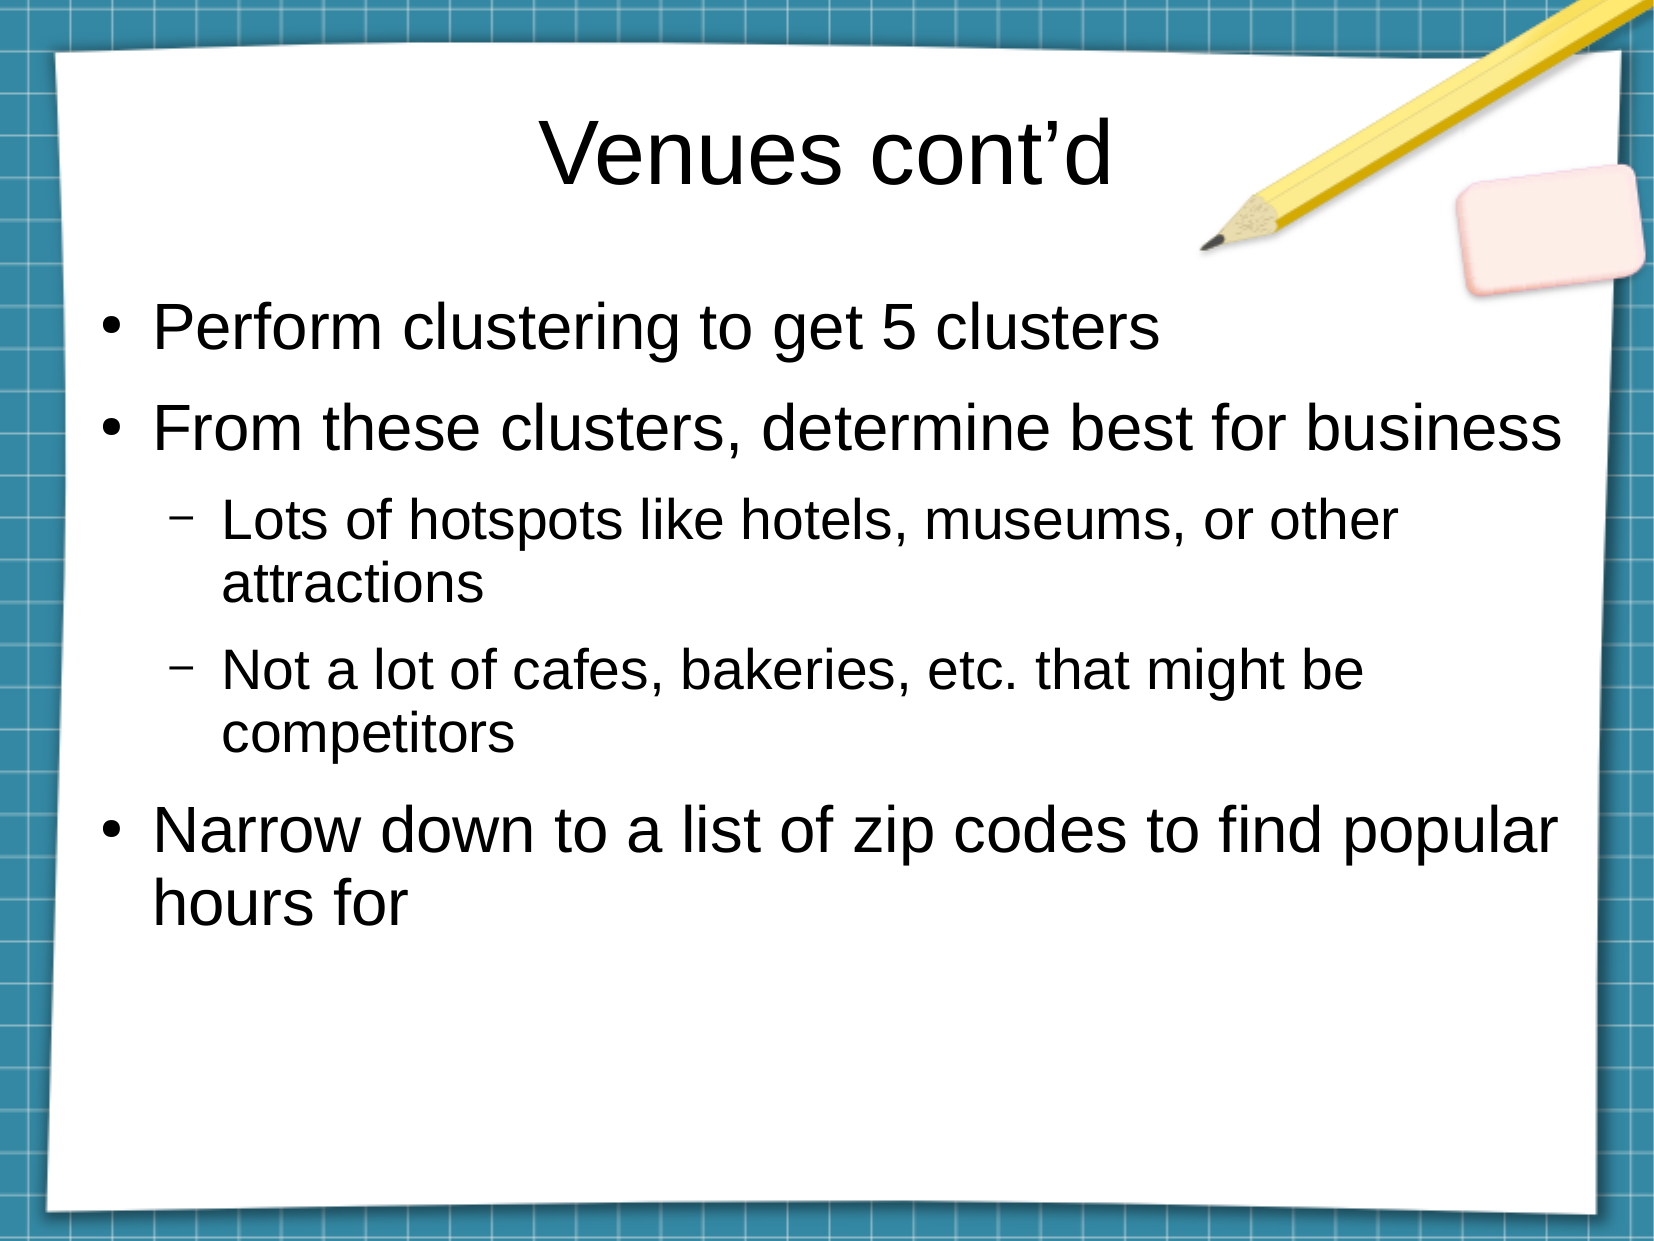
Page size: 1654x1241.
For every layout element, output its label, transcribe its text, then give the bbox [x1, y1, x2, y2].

title Venues cont’d [82, 49, 1571, 257]
picture [0, 0, 1654, 1241]
list Perform clustering to get 5 clusters From these clusters, determine best for business Lots of hotspots like hotels, museums, or other attractions Not a lot of cafes, bakeries, etc. that might be competitors Narrow down to a list of zip codes to find popular hours for [82, 290, 1571, 1010]
